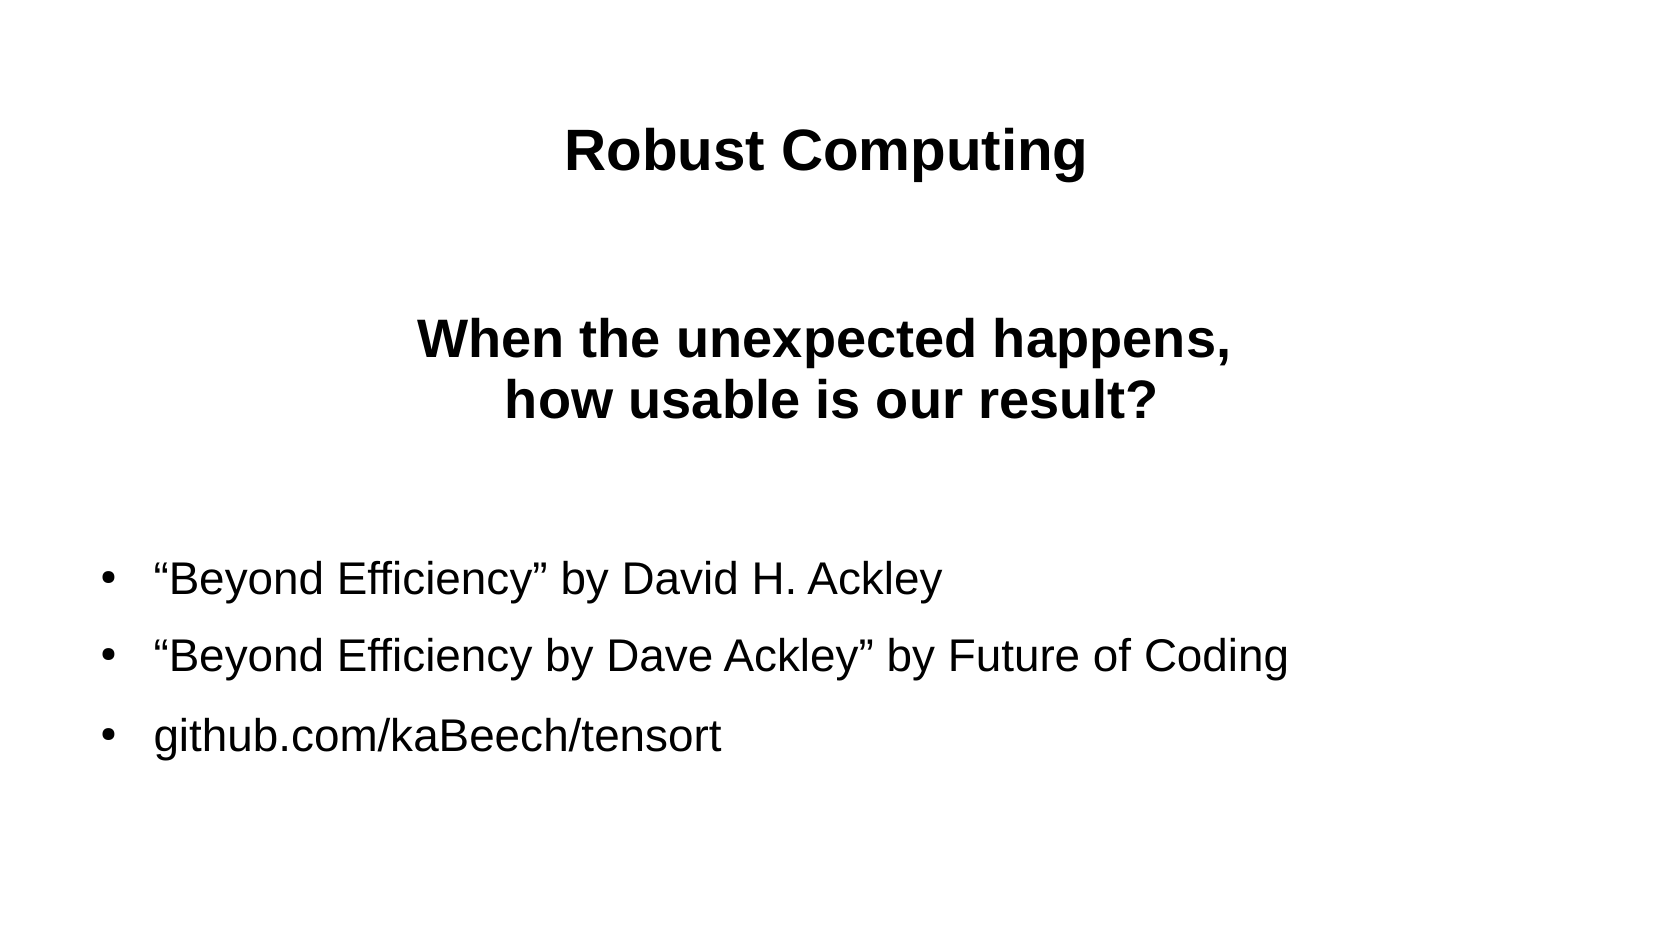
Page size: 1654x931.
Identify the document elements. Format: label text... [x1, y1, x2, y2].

list “Beyond Efficiency” by David H. Ackley “Beyond Efficiency by Dave Ackley” by Future of Coding github.com/kaBeech/tensort [82, 477, 1583, 877]
text_box When the unexpected happens, how usable is our result? [205, 301, 1459, 438]
title Robust Computing [82, 72, 1571, 228]
